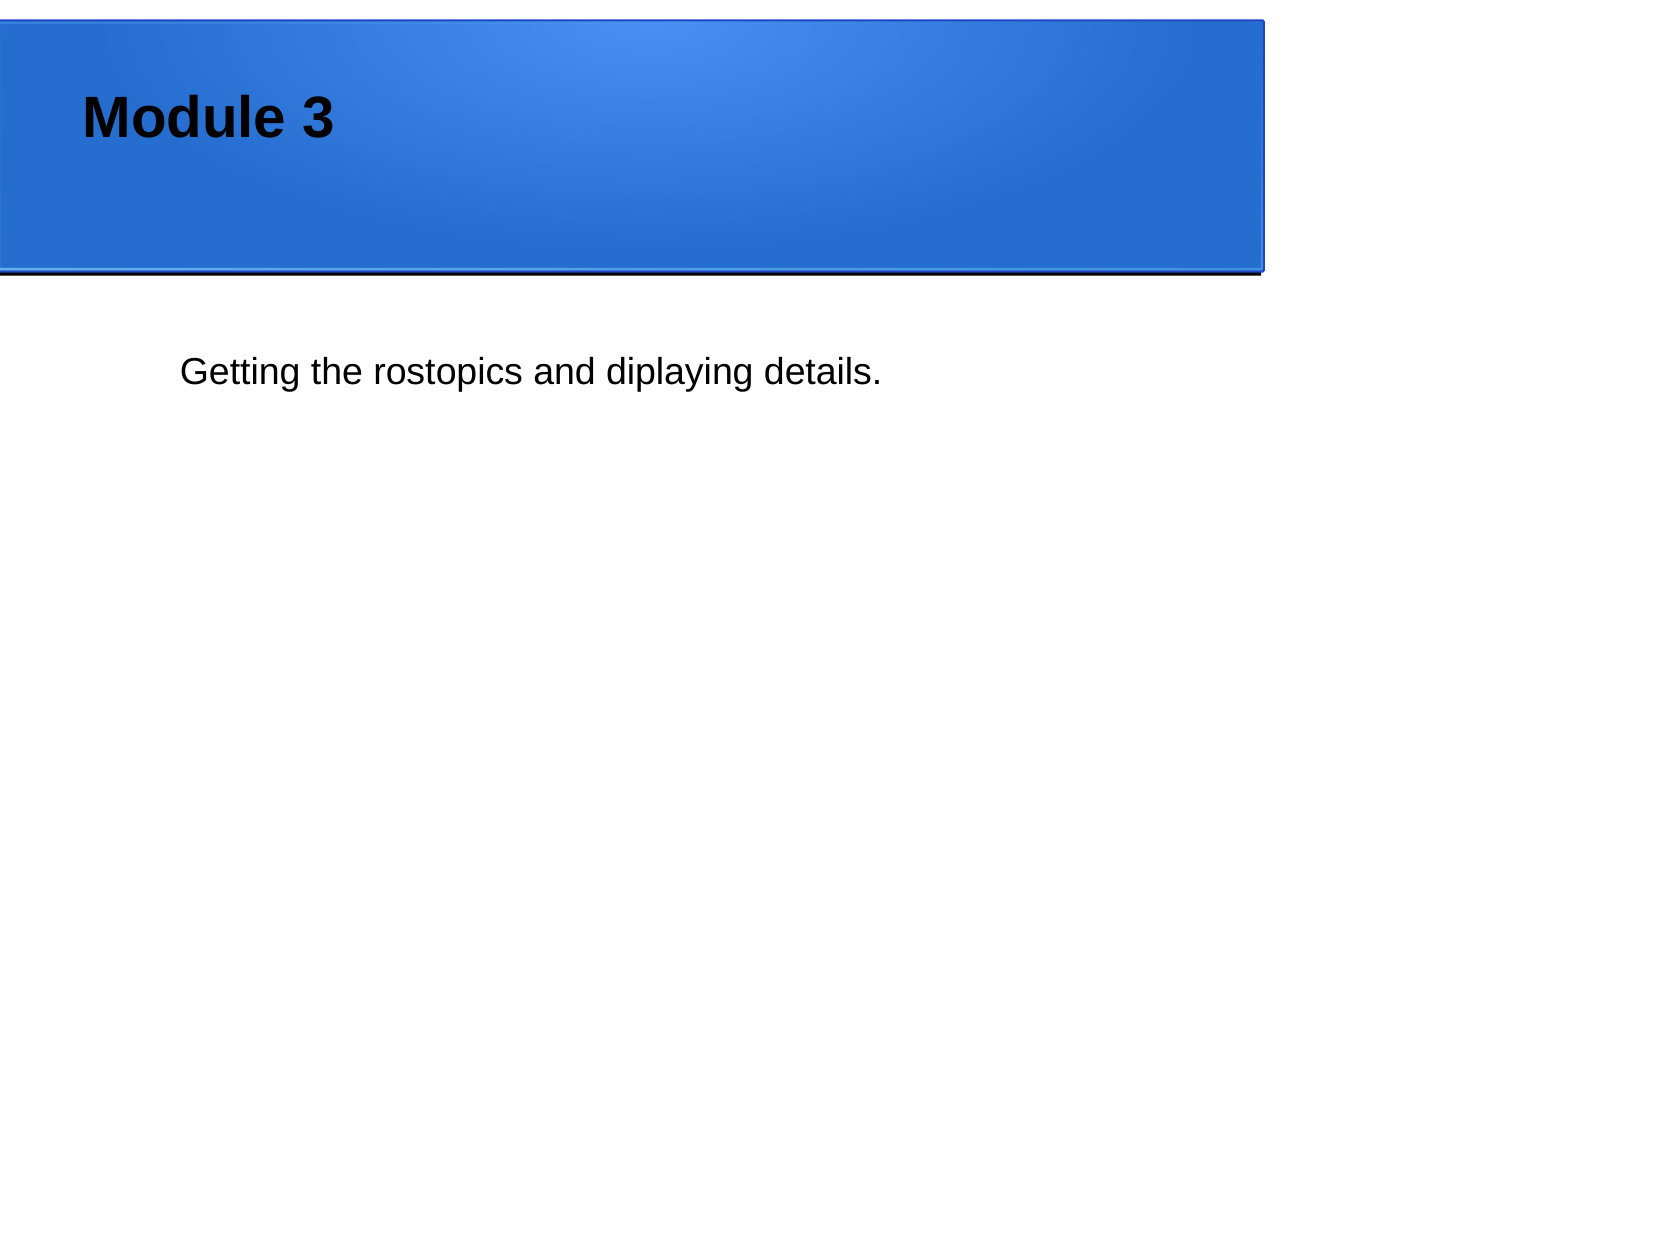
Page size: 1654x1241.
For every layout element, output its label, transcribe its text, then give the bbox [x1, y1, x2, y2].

subtitle [82, 299, 1571, 1019]
text_box Getting the rostopics and diplaying details. [165, 343, 1291, 1019]
title Module 3 [82, 47, 1235, 252]
